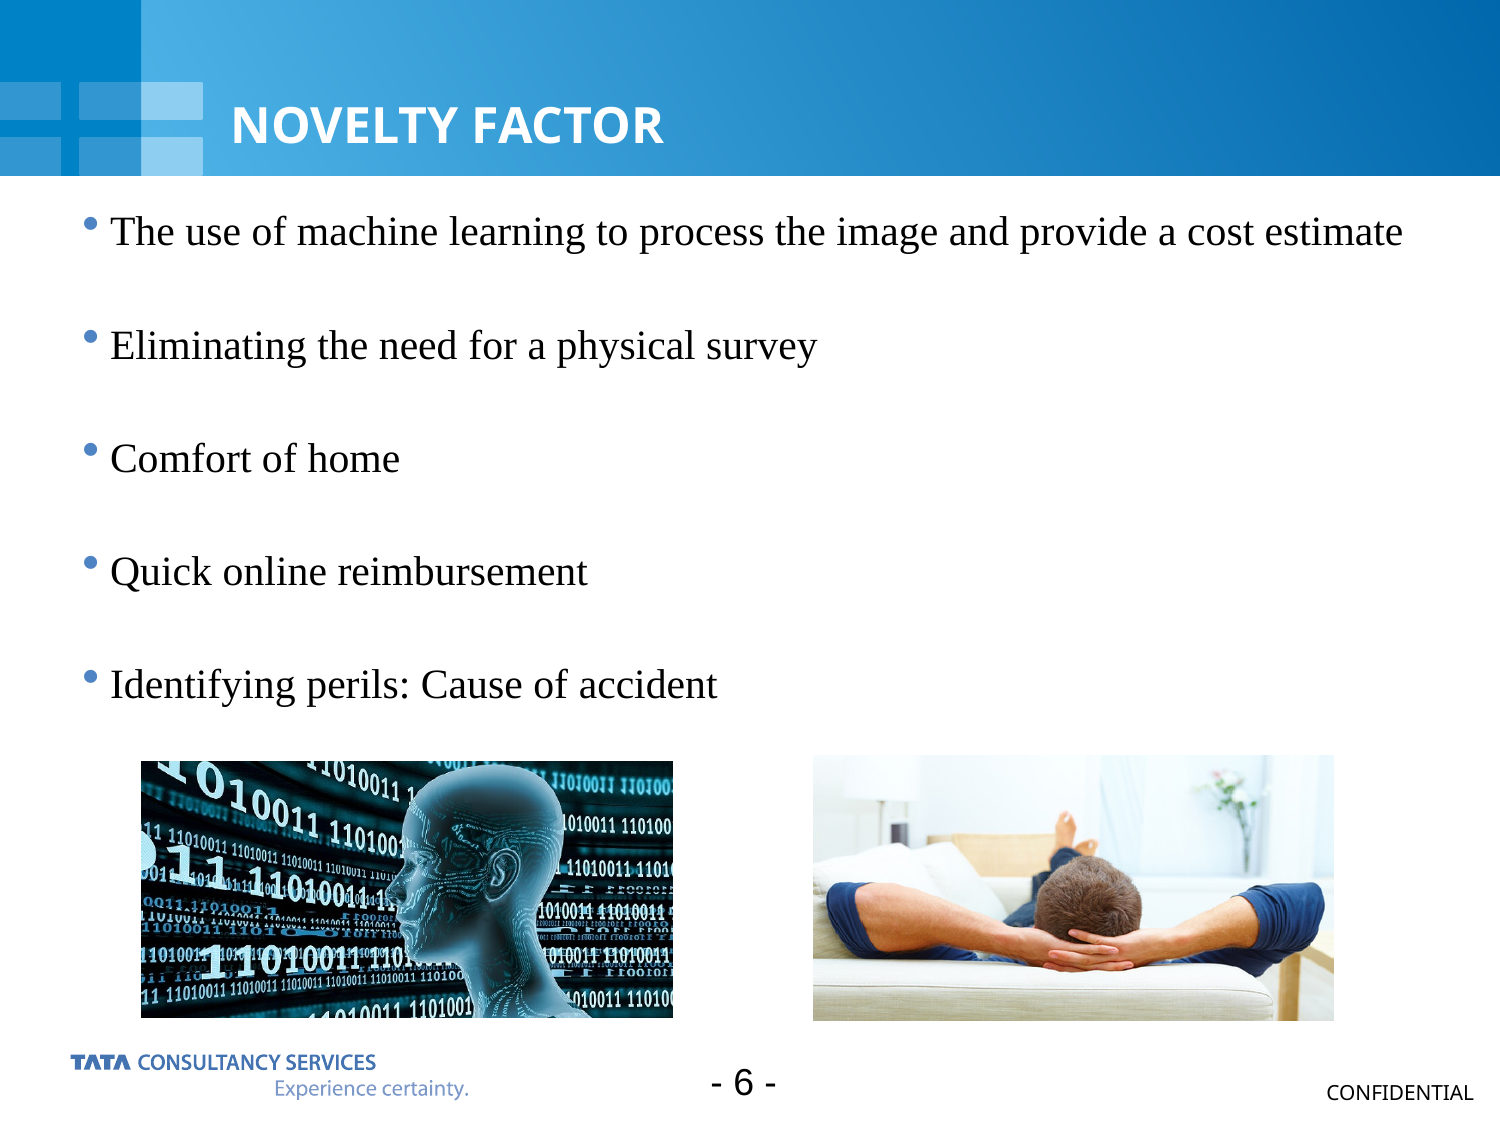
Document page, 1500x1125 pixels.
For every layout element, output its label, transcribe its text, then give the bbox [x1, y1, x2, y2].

list The use of machine learning to process the image and provide a cost estimate Eliminating the need for a physical survey Comfort of home Quick online reimbursement Identifying perils: Cause of accident [67, 196, 1451, 869]
title NOVELTY FACTOR [215, 76, 1357, 180]
picture [141, 761, 673, 1018]
picture [813, 755, 1334, 1021]
slide_number - <number> - [695, 1050, 805, 1110]
